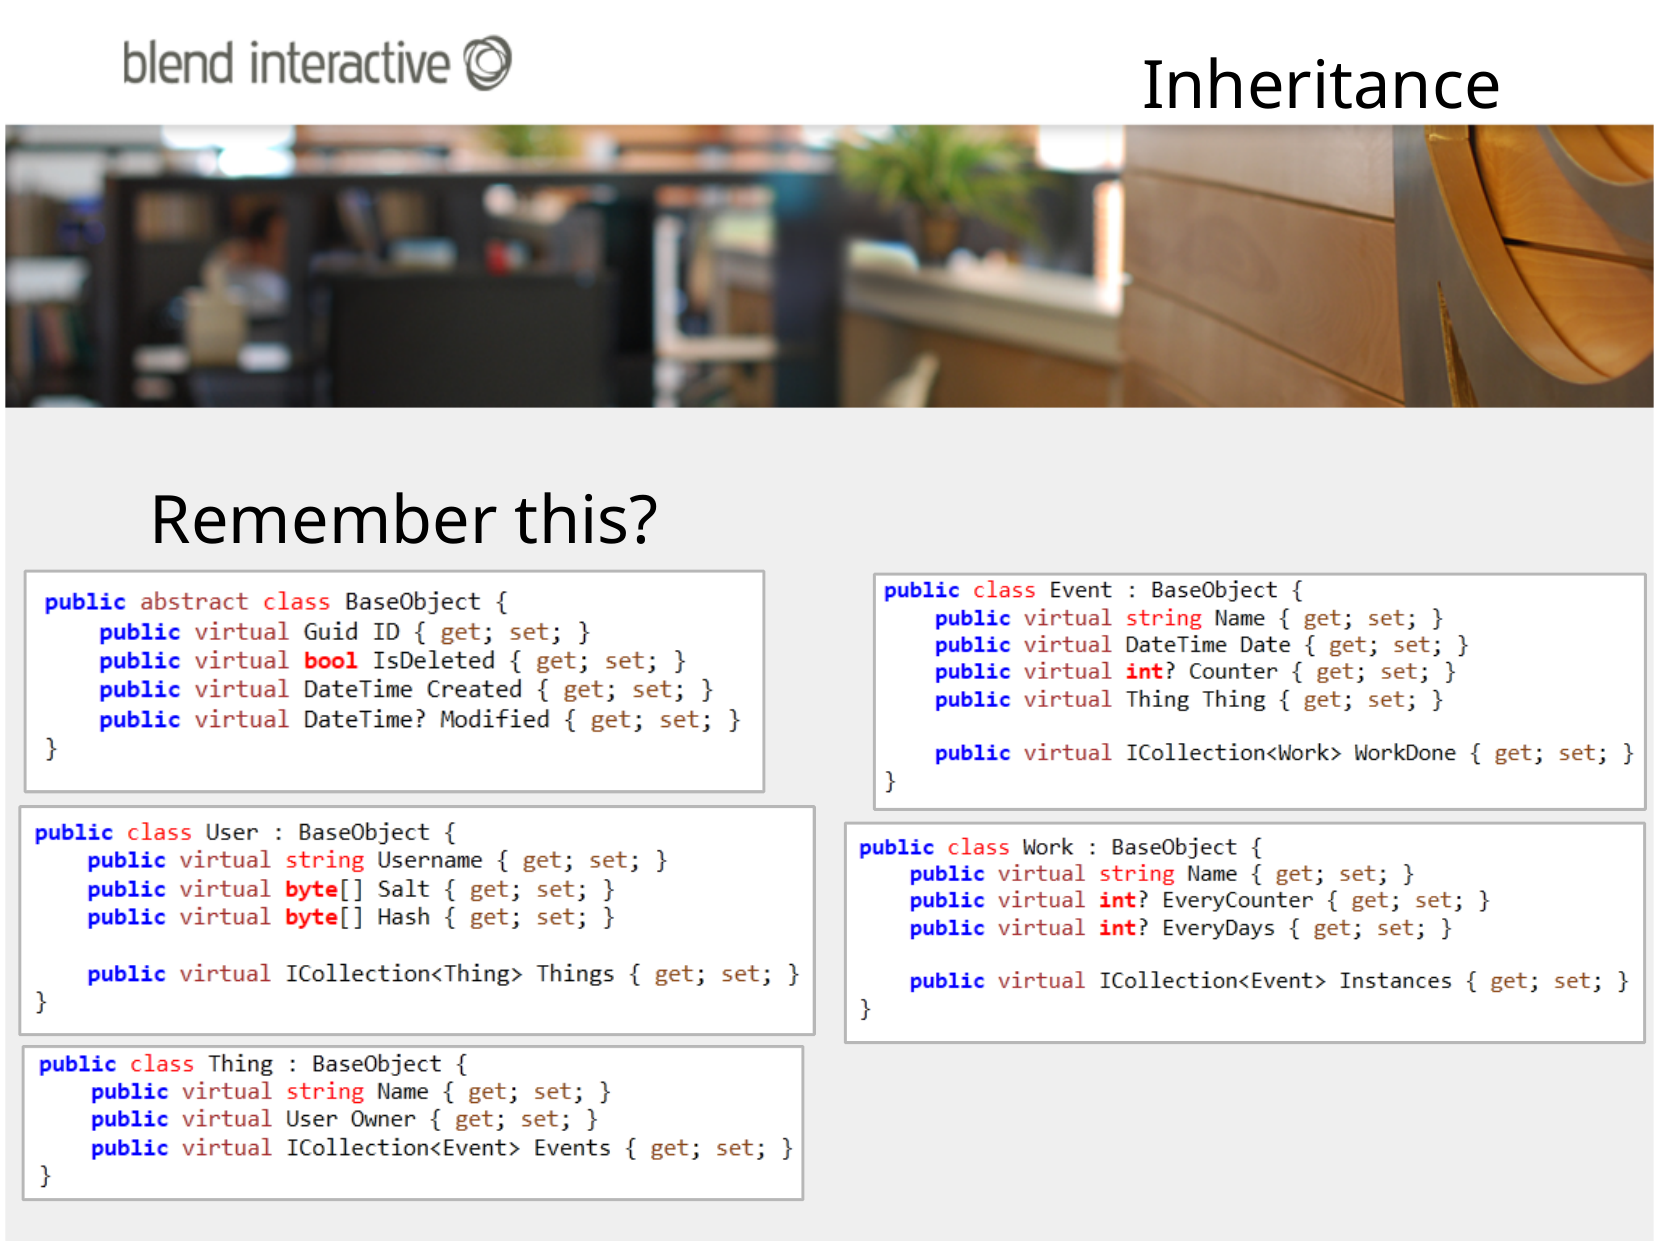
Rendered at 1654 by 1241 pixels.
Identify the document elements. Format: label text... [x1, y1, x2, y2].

text_box Remember this? [135, 465, 637, 561]
text_box Inheritance [1127, 30, 1479, 125]
picture [5, 4, 1654, 1241]
